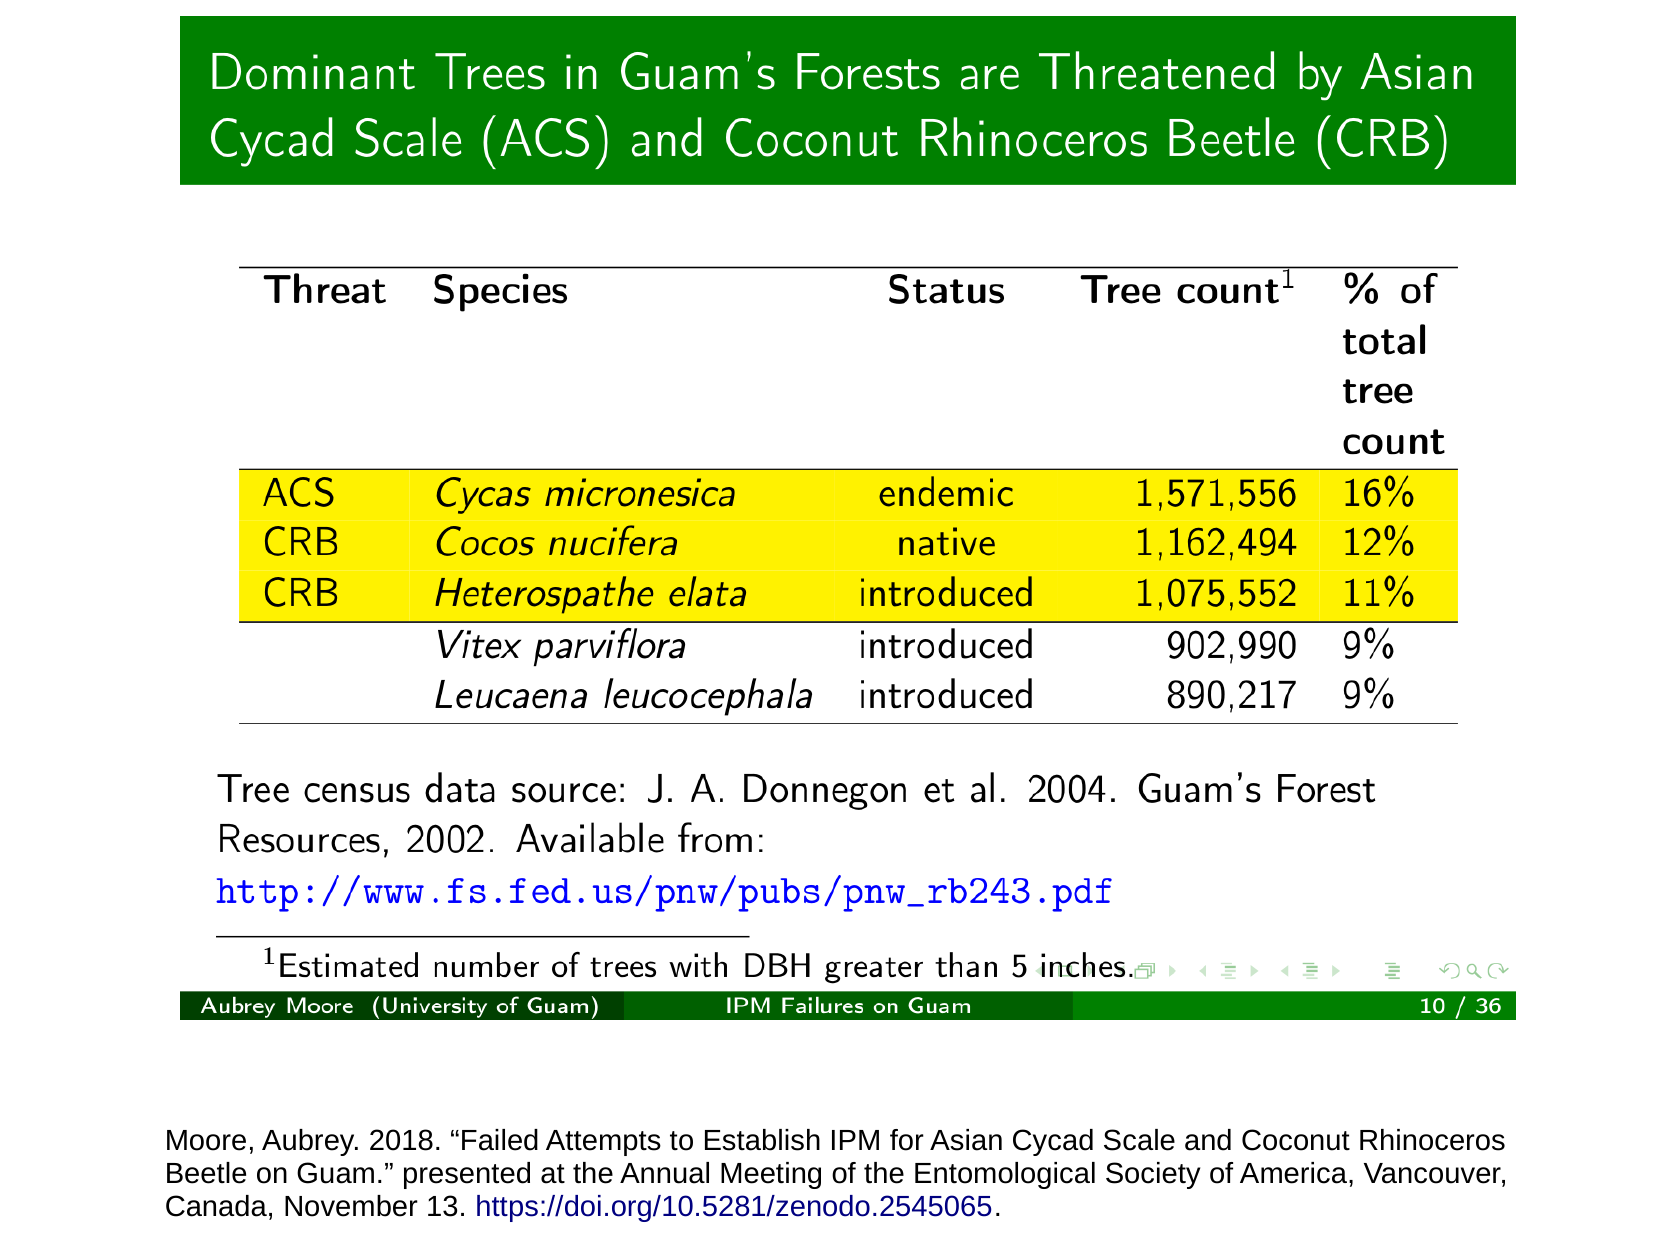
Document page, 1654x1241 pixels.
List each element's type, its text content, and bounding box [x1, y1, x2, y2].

text_box Moore, Aubrey. 2018. “Failed Attempts to Establish IPM for Asian Cycad Scale and Coconut Rhinoceros Beetle on Guam.” presented at the Annual Meeting of the Entomological Society of America, Vancouver, Canada, November 13. https://doi.org/10.5281/zenodo.2545065. [150, 1116, 1561, 1231]
picture [180, 16, 1516, 1021]
